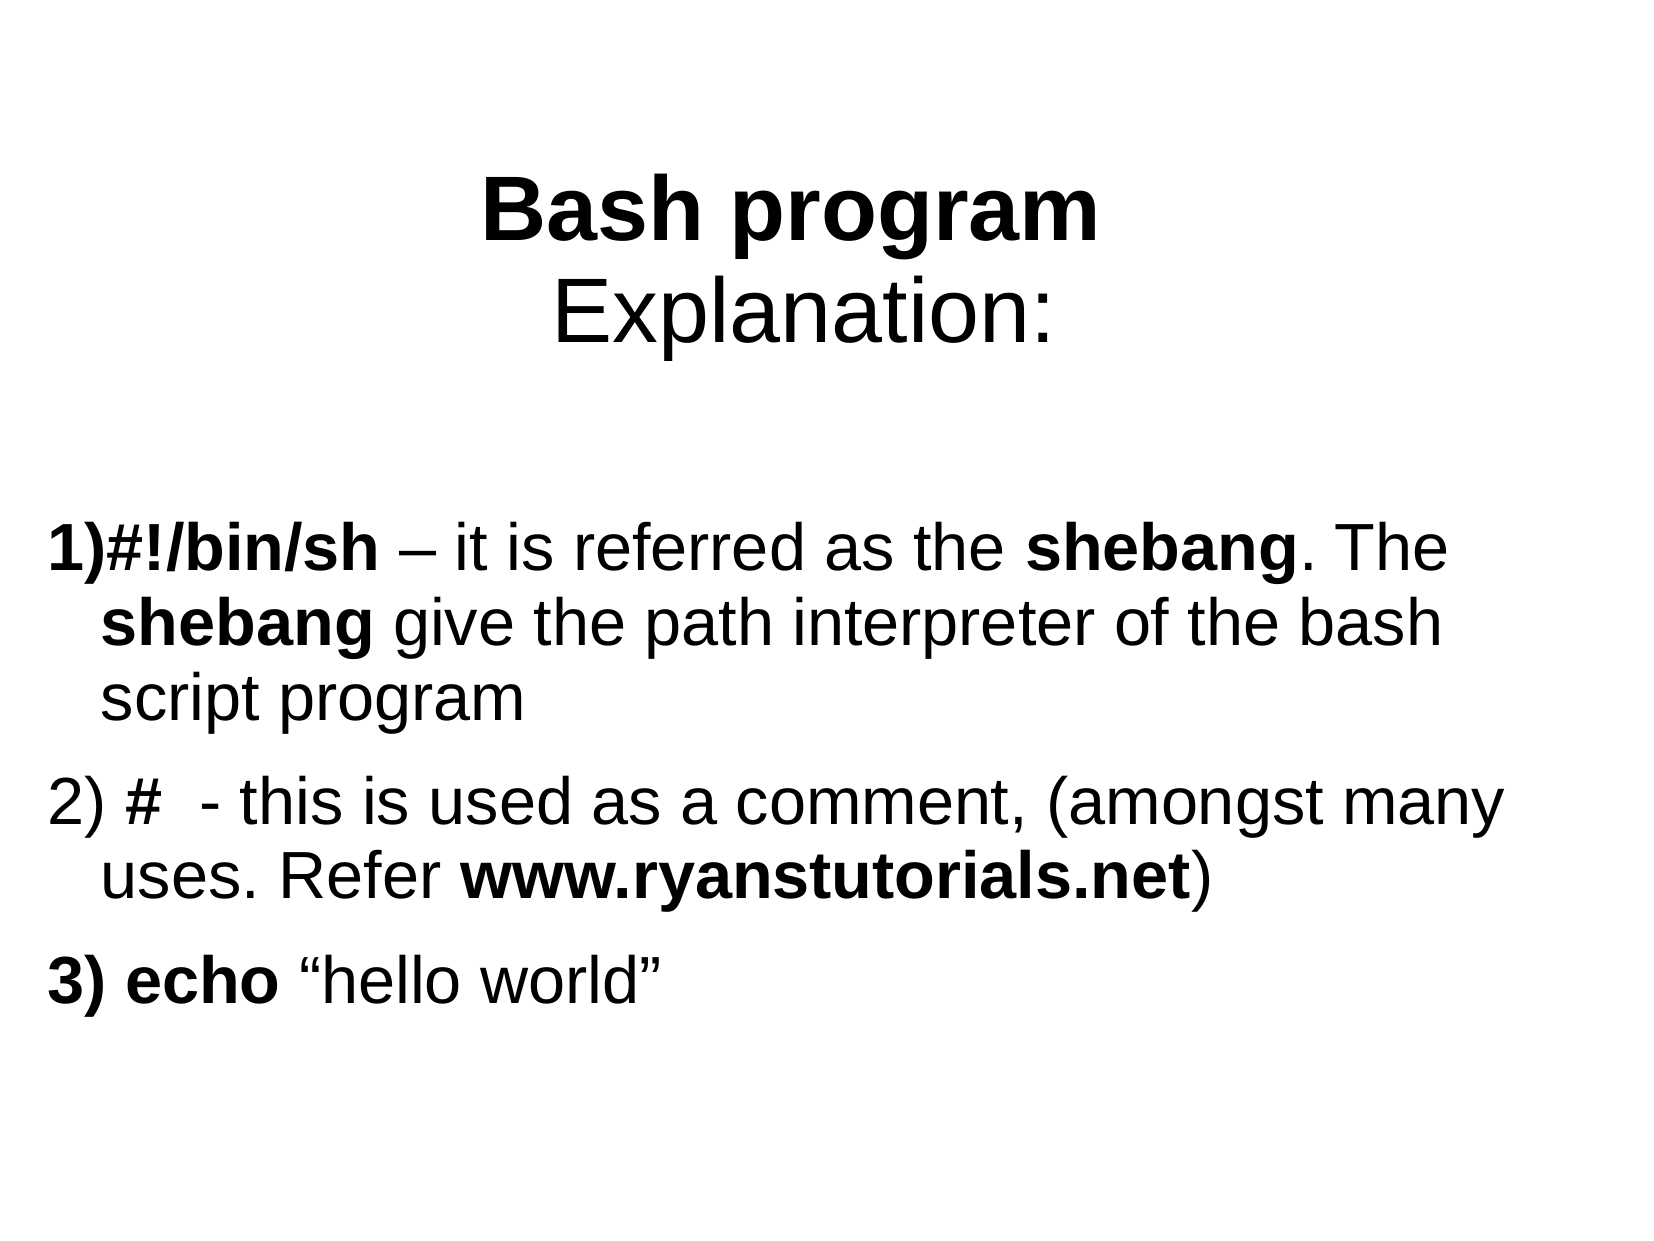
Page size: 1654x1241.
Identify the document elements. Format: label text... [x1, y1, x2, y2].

title Bash program Explanation: [60, 54, 1549, 466]
list #!/bin/sh – it is referred as the shebang. The shebang give the path interpreter of the bash script program # - this is used as a comment, (amongst many uses. Refer www.ryanstutorials.net) echo “hello world” [30, 510, 1571, 1126]
